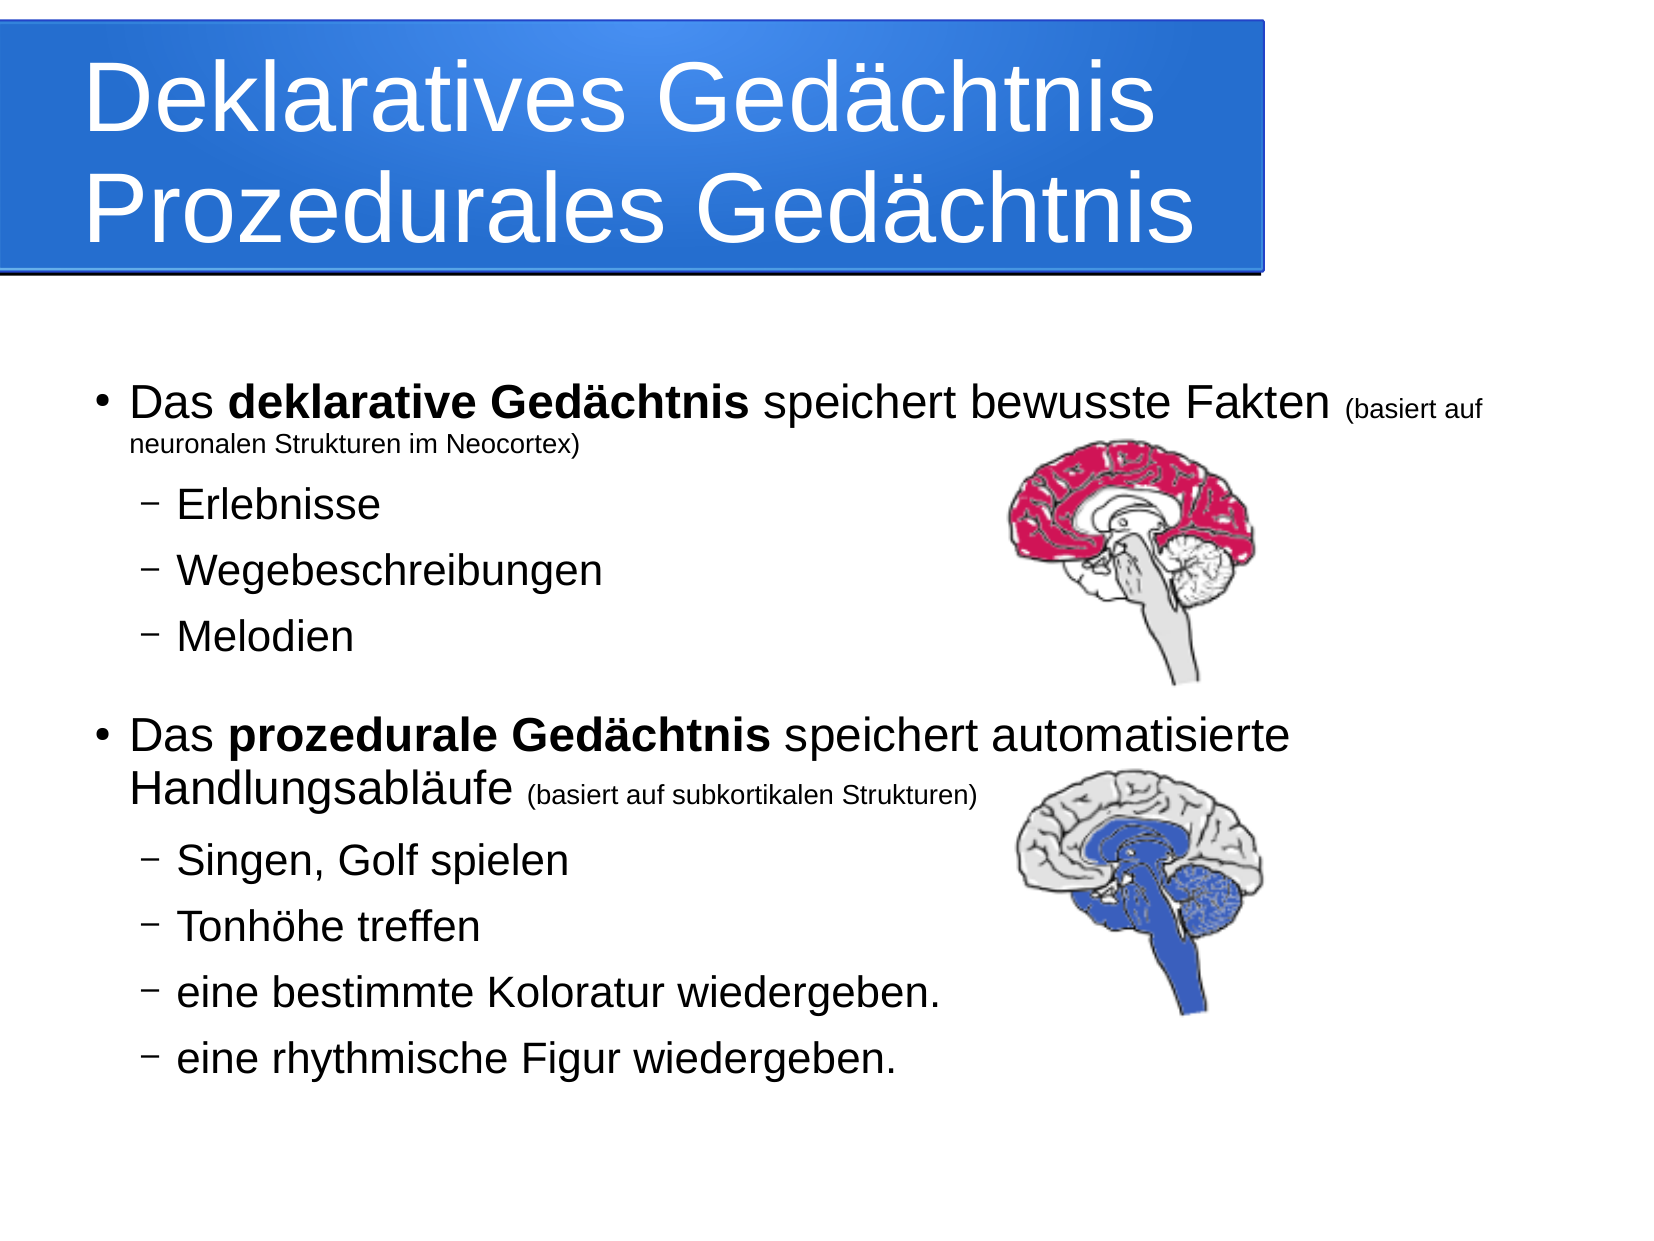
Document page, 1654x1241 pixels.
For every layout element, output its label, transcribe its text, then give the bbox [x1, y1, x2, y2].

title Deklaratives Gedächtnis Prozedurales Gedächtnis [82, 29, 1250, 277]
list Das deklarative Gedächtnis speichert bewusste Fakten (basiert auf neuronalen Strukturen im Neocortex) Erlebnisse Wegebeschreibungen Melodien Das prozedurale Gedächtnis speichert automatisierte Handlungsabläufe (basiert auf subkortikalen Strukturen) Singen, Golf spielen Tonhöhe treffen eine bestimmte Koloratur wiedergeben. eine rhythmische Figur wiedergeben. [82, 375, 1538, 1095]
picture [1005, 437, 1264, 691]
picture [1013, 767, 1272, 1020]
